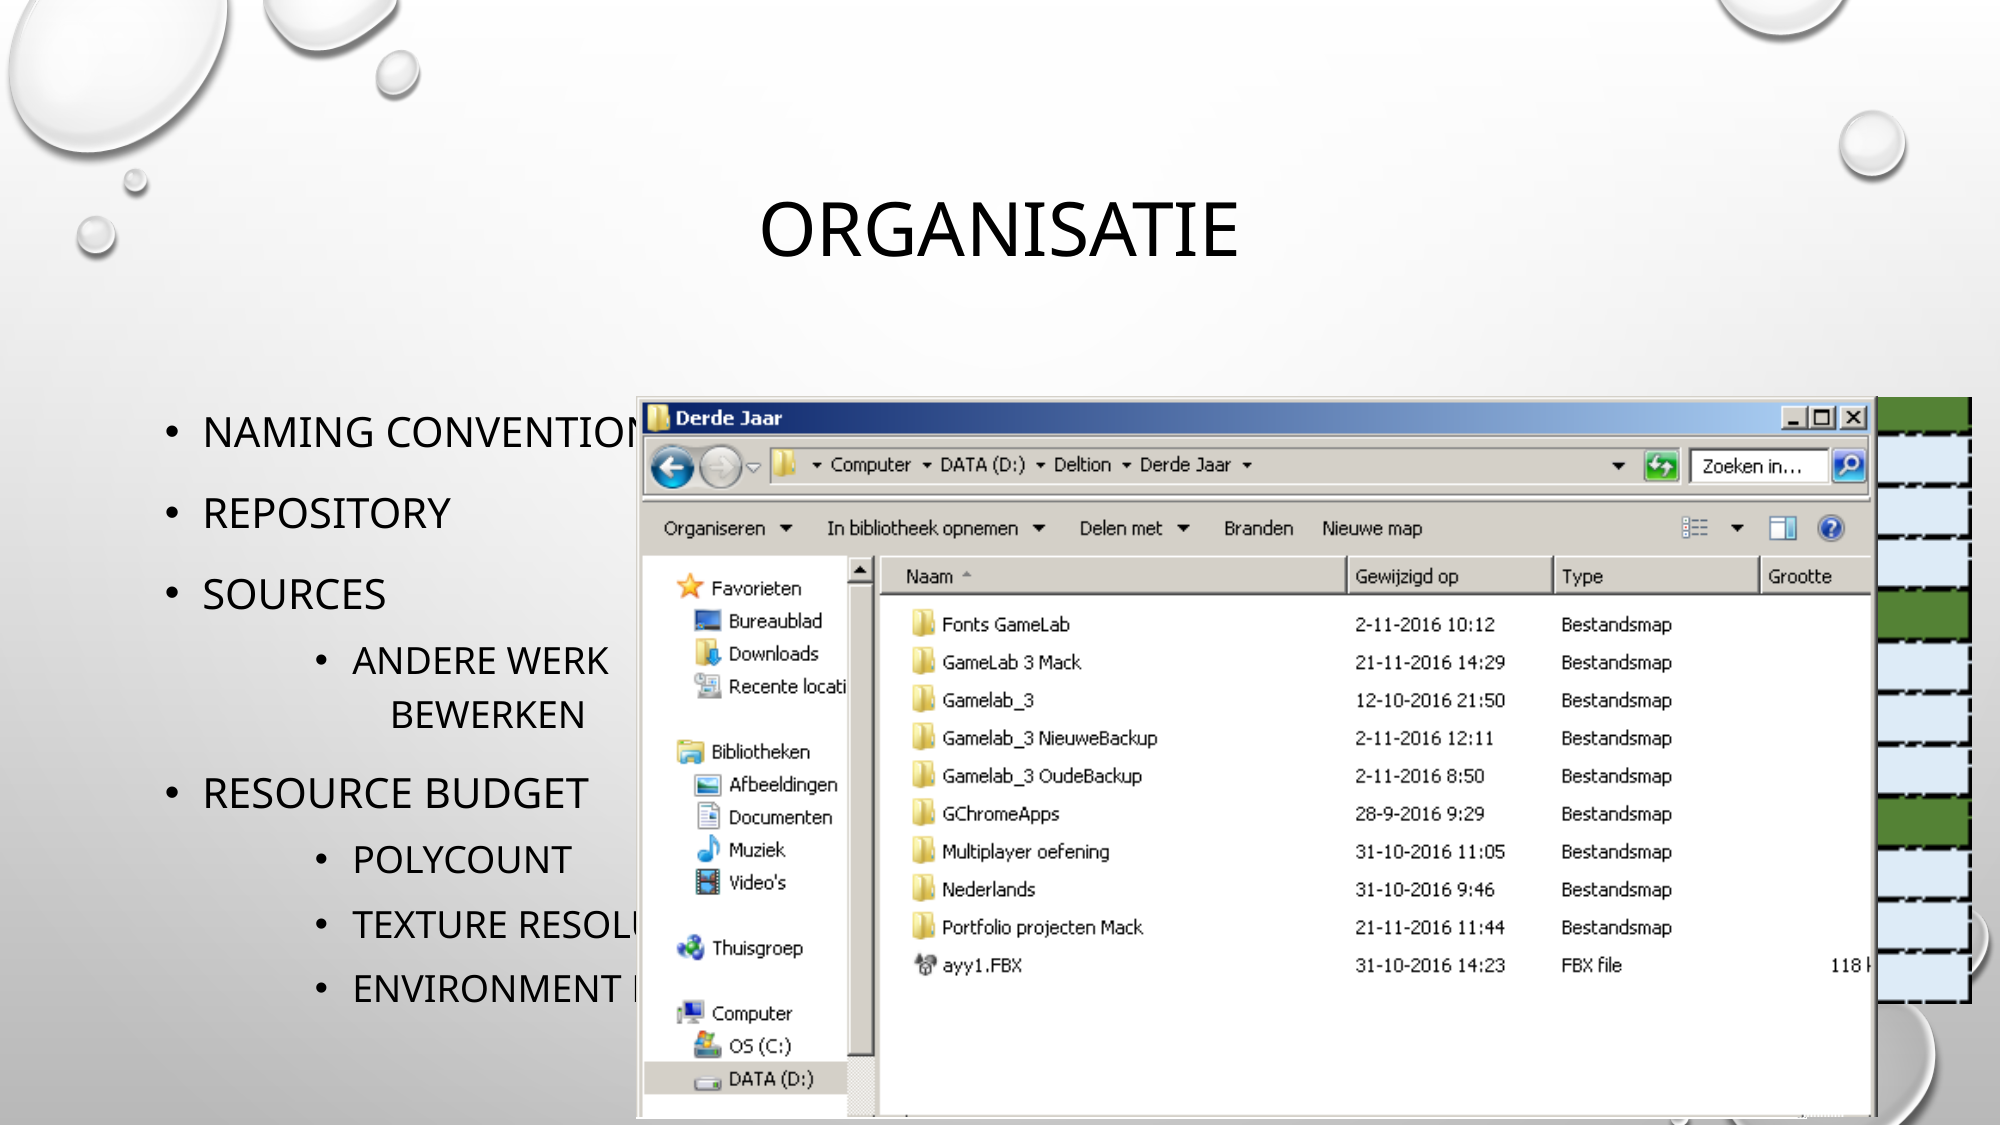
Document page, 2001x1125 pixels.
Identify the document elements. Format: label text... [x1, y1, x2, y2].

list Naming convention Repository Sources Andere werk bewerken Resource budget Polycount Texture resolution Environment detail [149, 388, 1850, 1086]
picture [636, 396, 1972, 1119]
title Organisatie [149, 101, 1851, 364]
